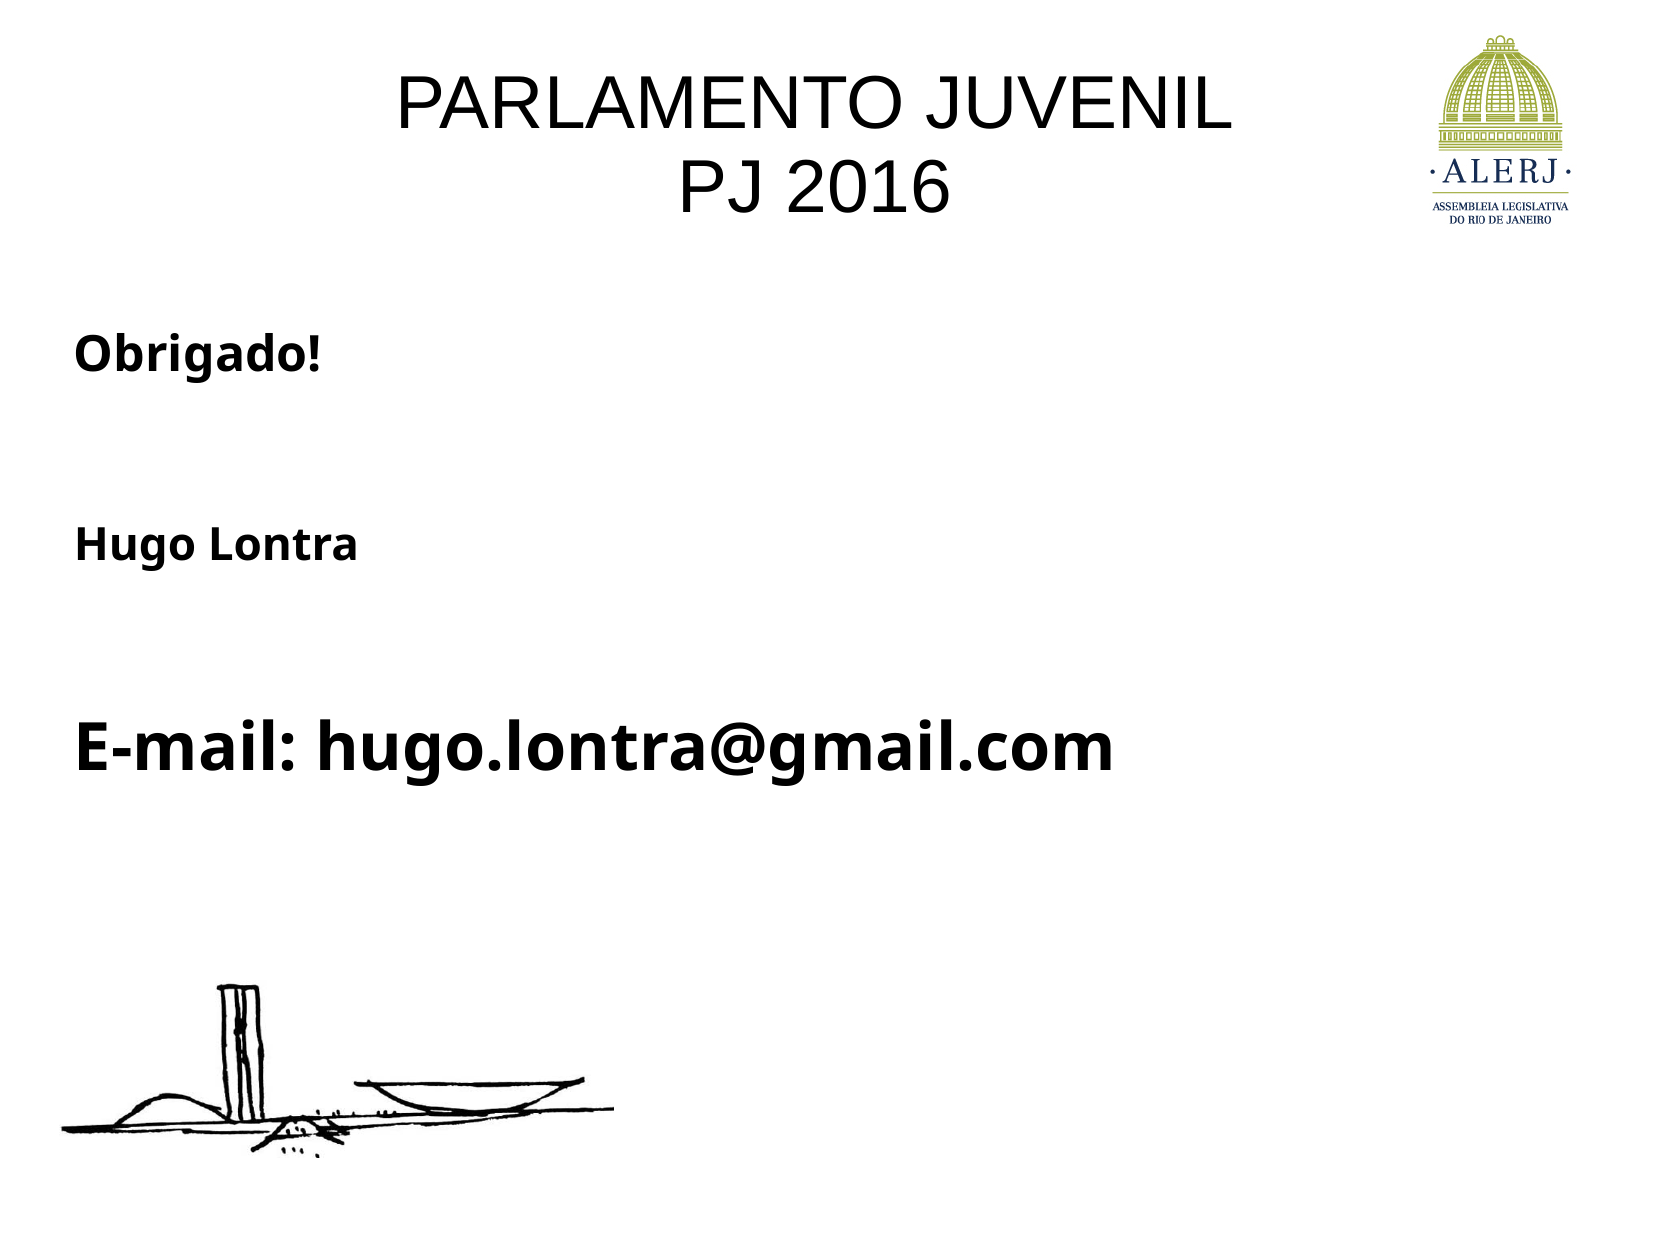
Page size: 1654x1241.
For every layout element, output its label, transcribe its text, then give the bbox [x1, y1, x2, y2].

picture [59, 980, 614, 1158]
text_box Obrigado! Hugo Lontra E-mail: hugo.lontra@gmail.com [59, 310, 1536, 839]
title PARLAMENTO JUVENIL PJ 2016 [47, 40, 1583, 249]
picture [1358, 23, 1642, 235]
